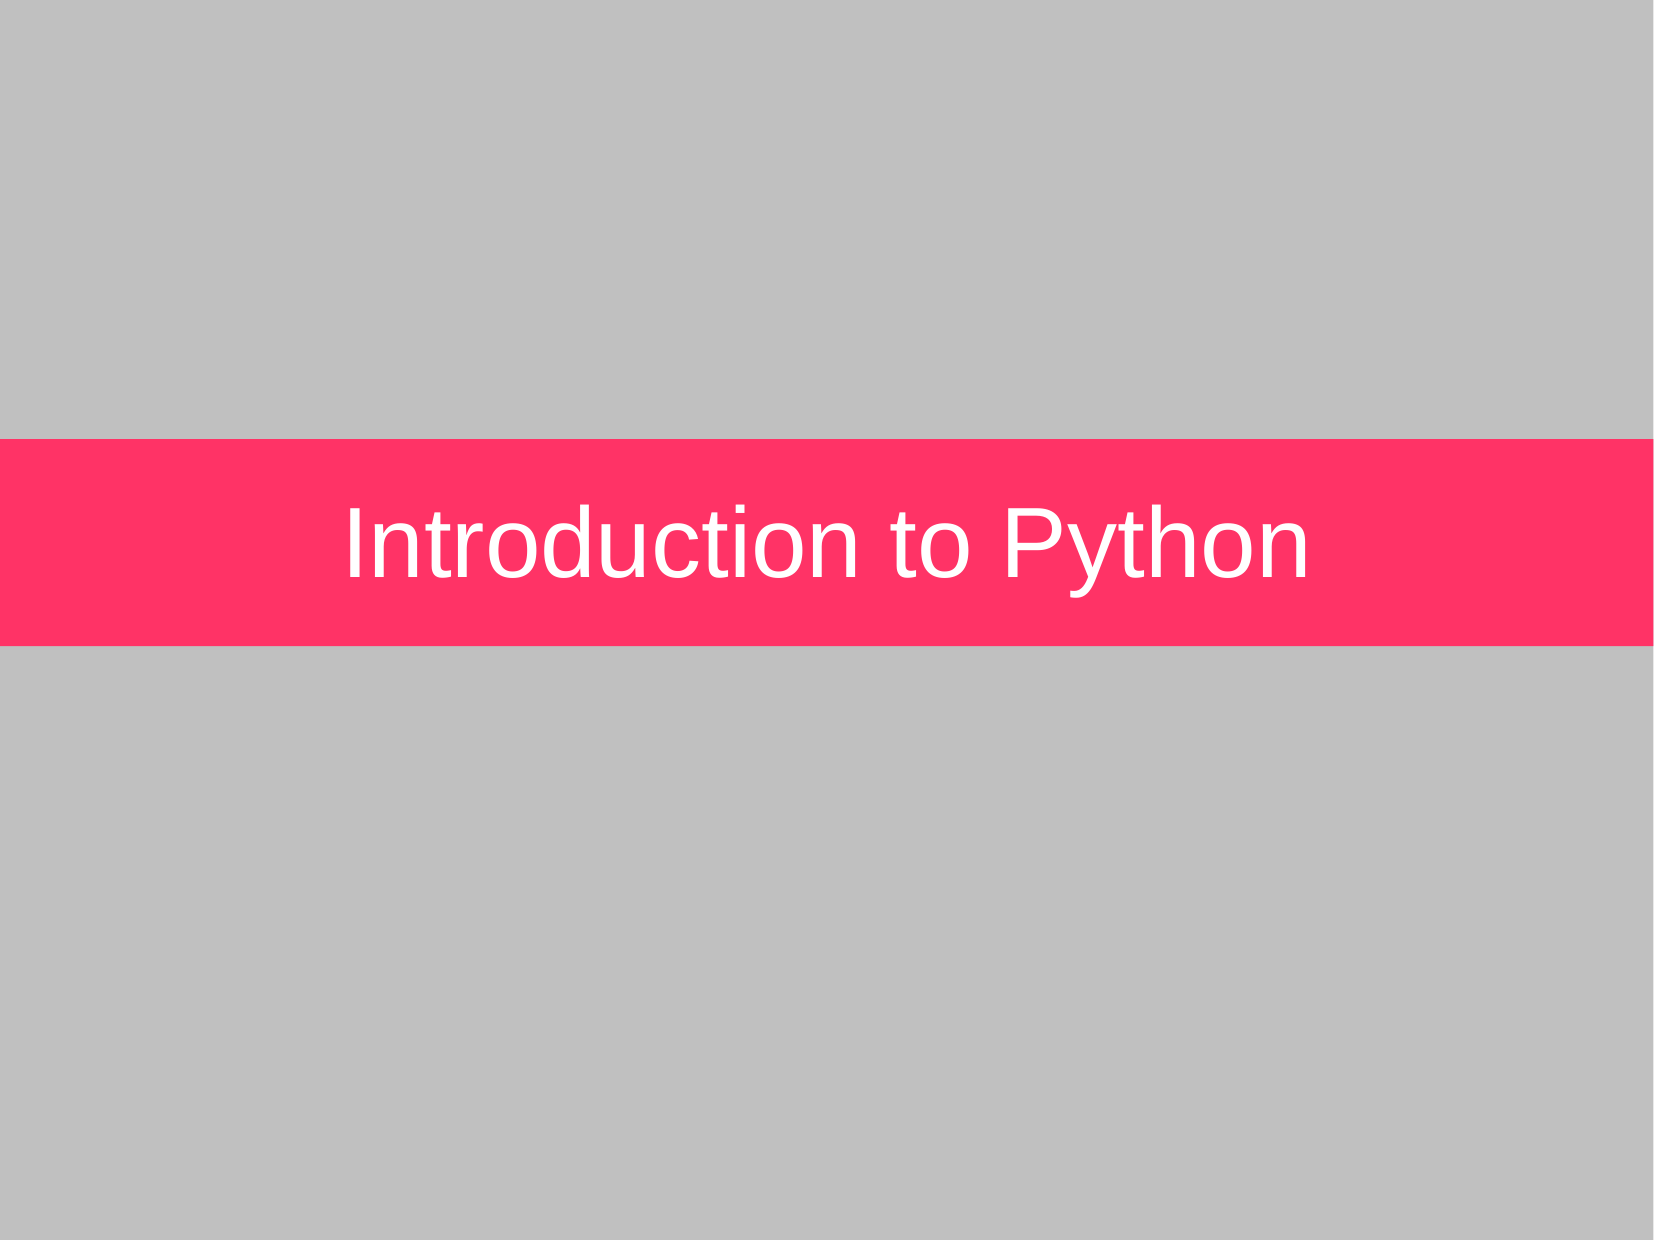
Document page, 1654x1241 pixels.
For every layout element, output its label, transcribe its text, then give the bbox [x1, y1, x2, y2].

title Introduction to Python [0, 439, 1654, 647]
